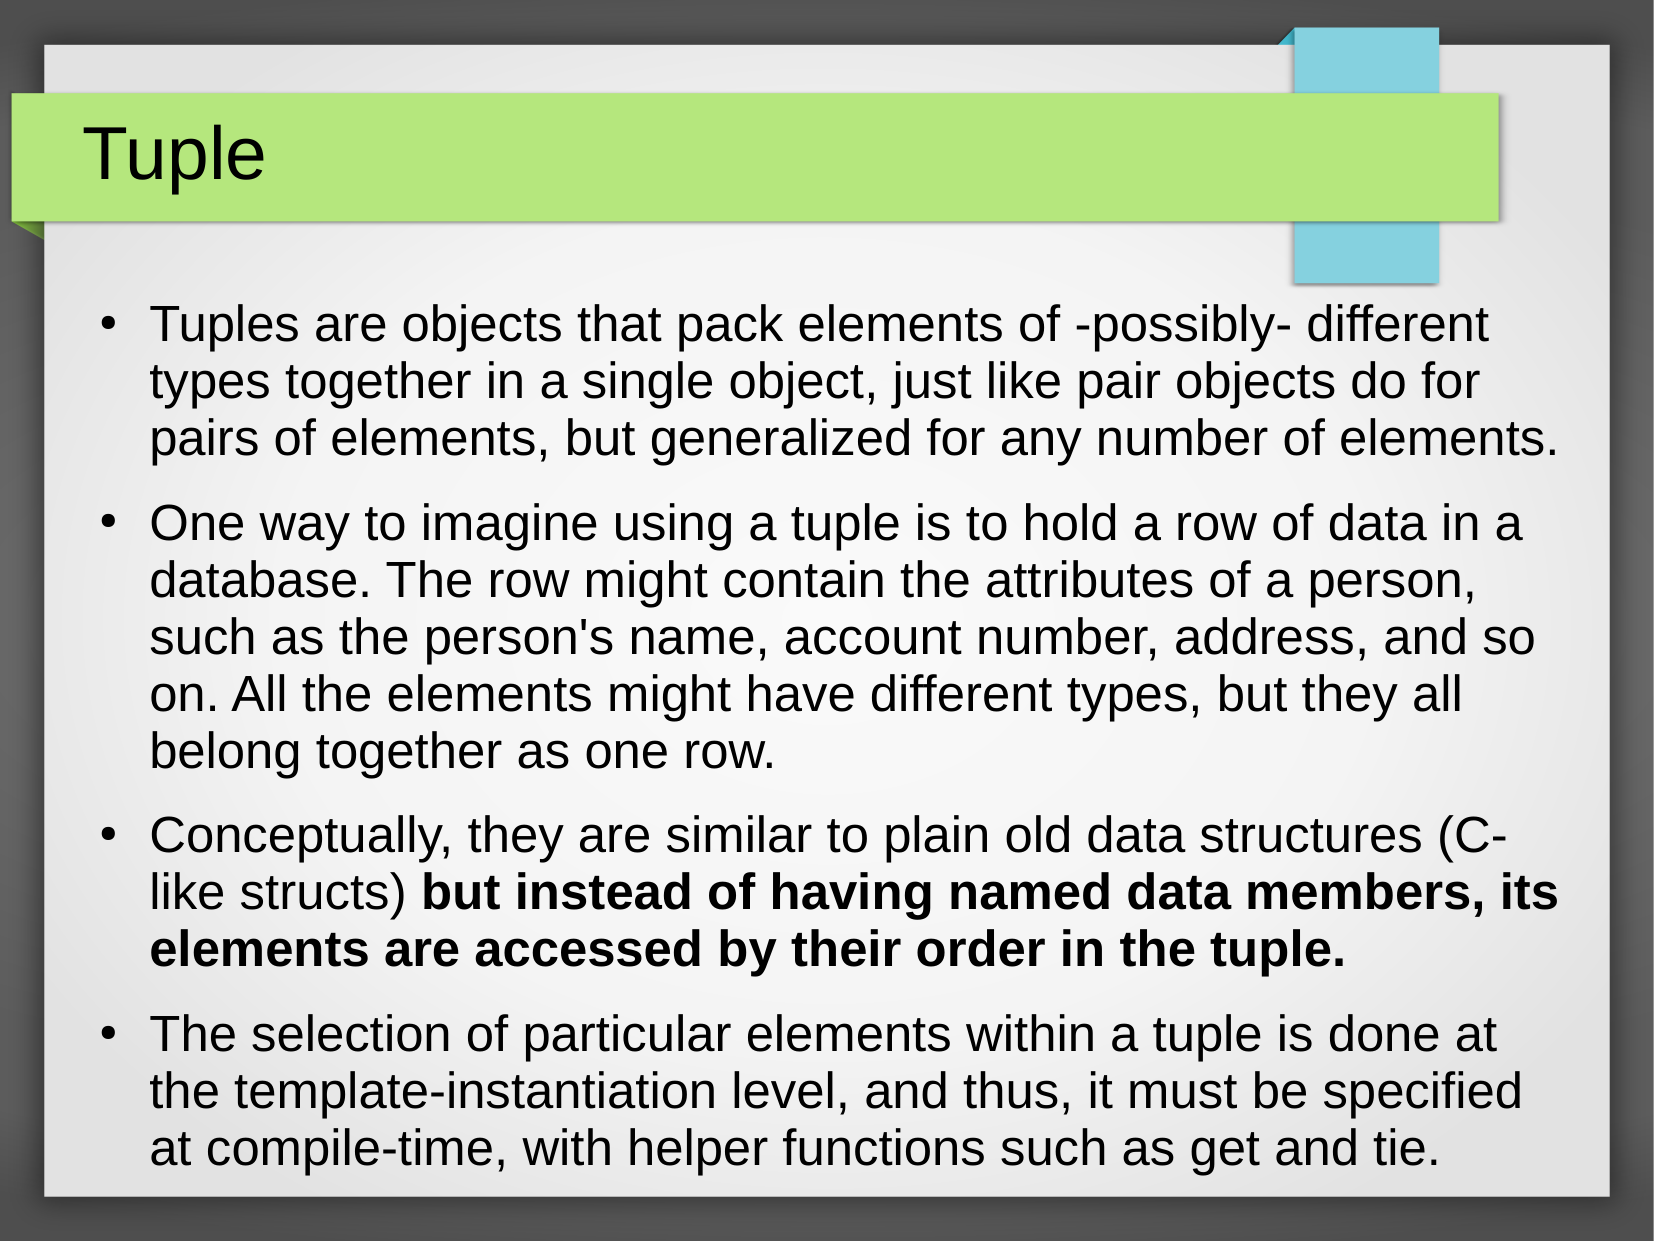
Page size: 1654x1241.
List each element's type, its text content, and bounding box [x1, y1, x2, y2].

title Tuple [82, 94, 1264, 213]
list Tuples are objects that pack elements of -possibly- different types together in a single object, just like pair objects do for pairs of elements, but generalized for any number of elements. One way to imagine using a tuple is to hold a row of data in a database. The row might contain the attributes of a person, such as the person's name, account number, address, and so on. All the elements might have different types, but they all belong together as one row. Conceptually, they are similar to plain old data structures (C-like structs) but instead of having named data members, its elements are accessed by their order in the tuple. The selection of particular elements within a tuple is done at the template-instantiation level, and thus, it must be specified at compile-time, with helper functions such as get and tie. [82, 295, 1571, 1193]
picture [0, 0, 1654, 1241]
